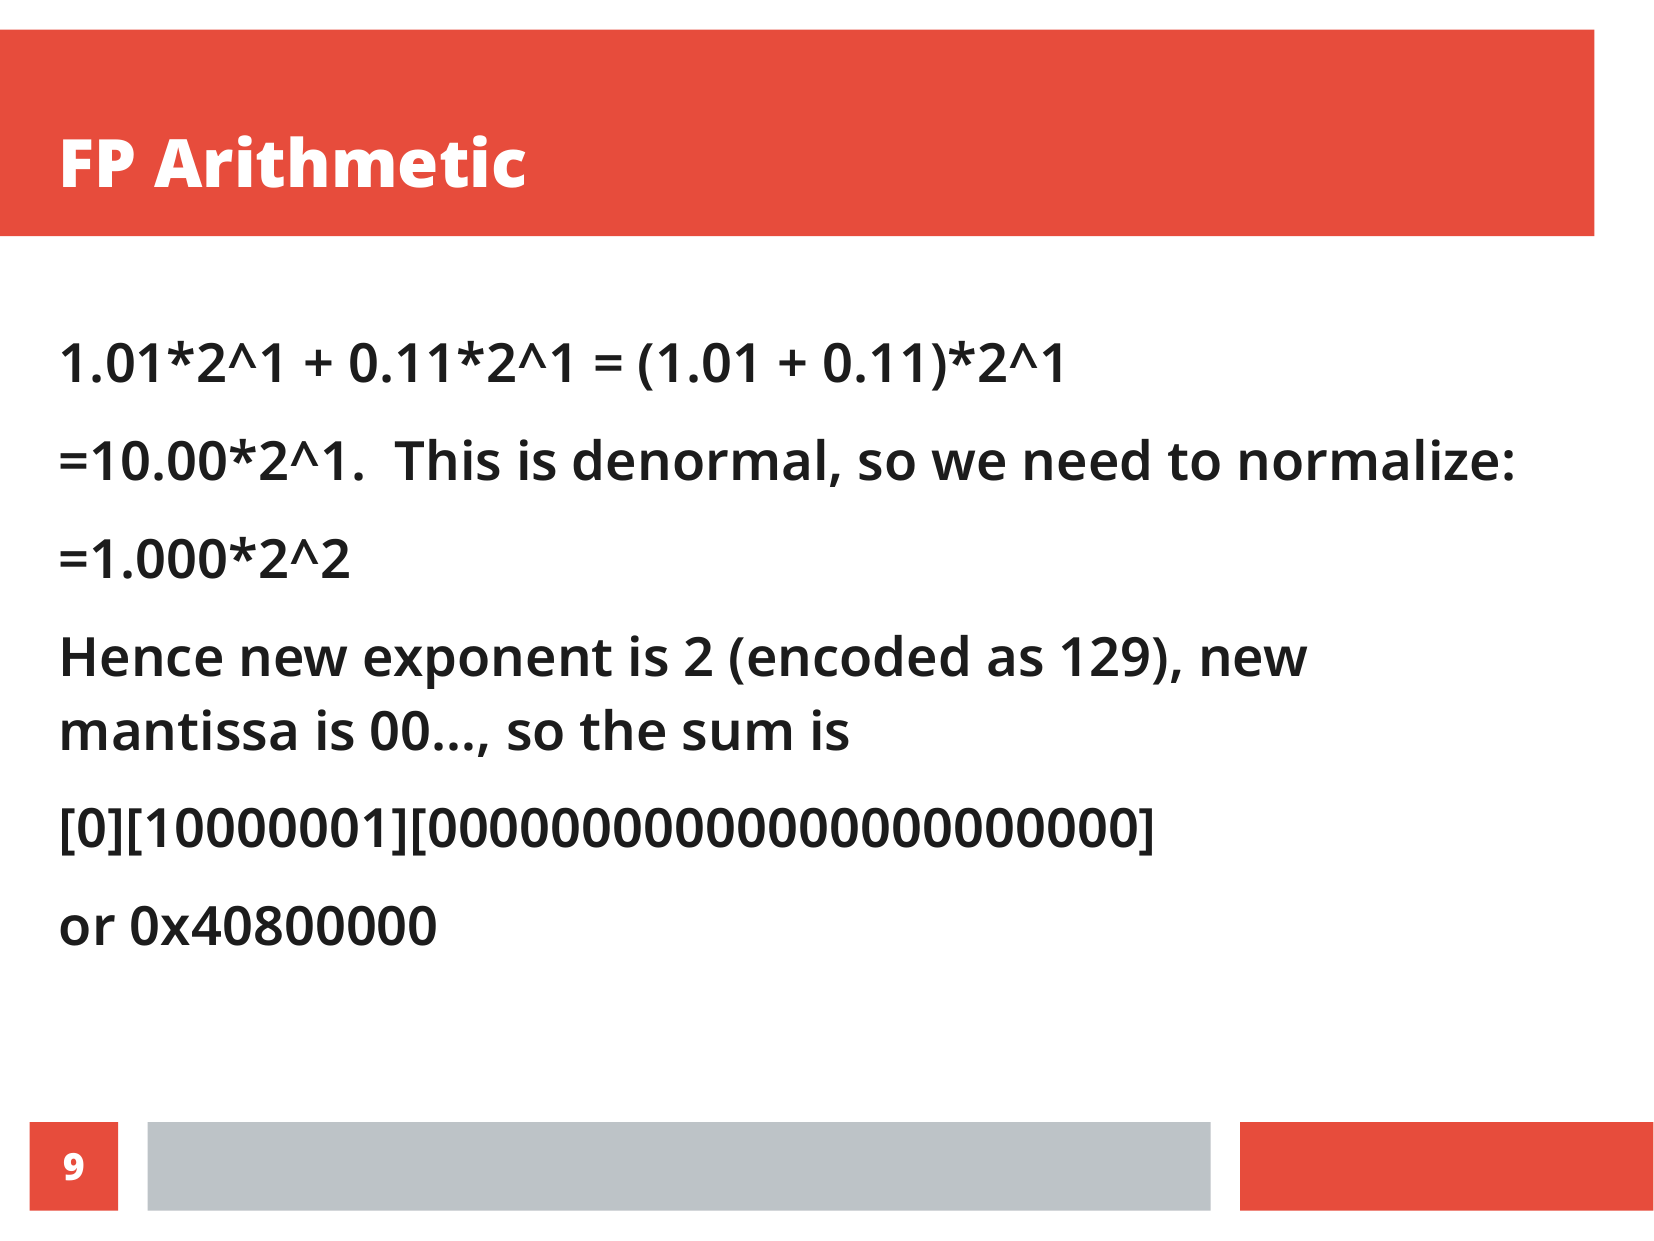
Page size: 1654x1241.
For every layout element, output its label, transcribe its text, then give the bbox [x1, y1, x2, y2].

title FP Arithmetic [59, 59, 1595, 207]
list 1.01*2^1 + 0.11*2^1 = (1.01 + 0.11)*2^1 =10.00*2^1. This is denormal, so we need to normalize: =1.000*2^2 Hence new exponent is 2 (encoded as 129), new mantissa is 00…, so the sum is [0][10000001][00000000000000000000000] or 0x40800000 [59, 324, 1565, 1093]
